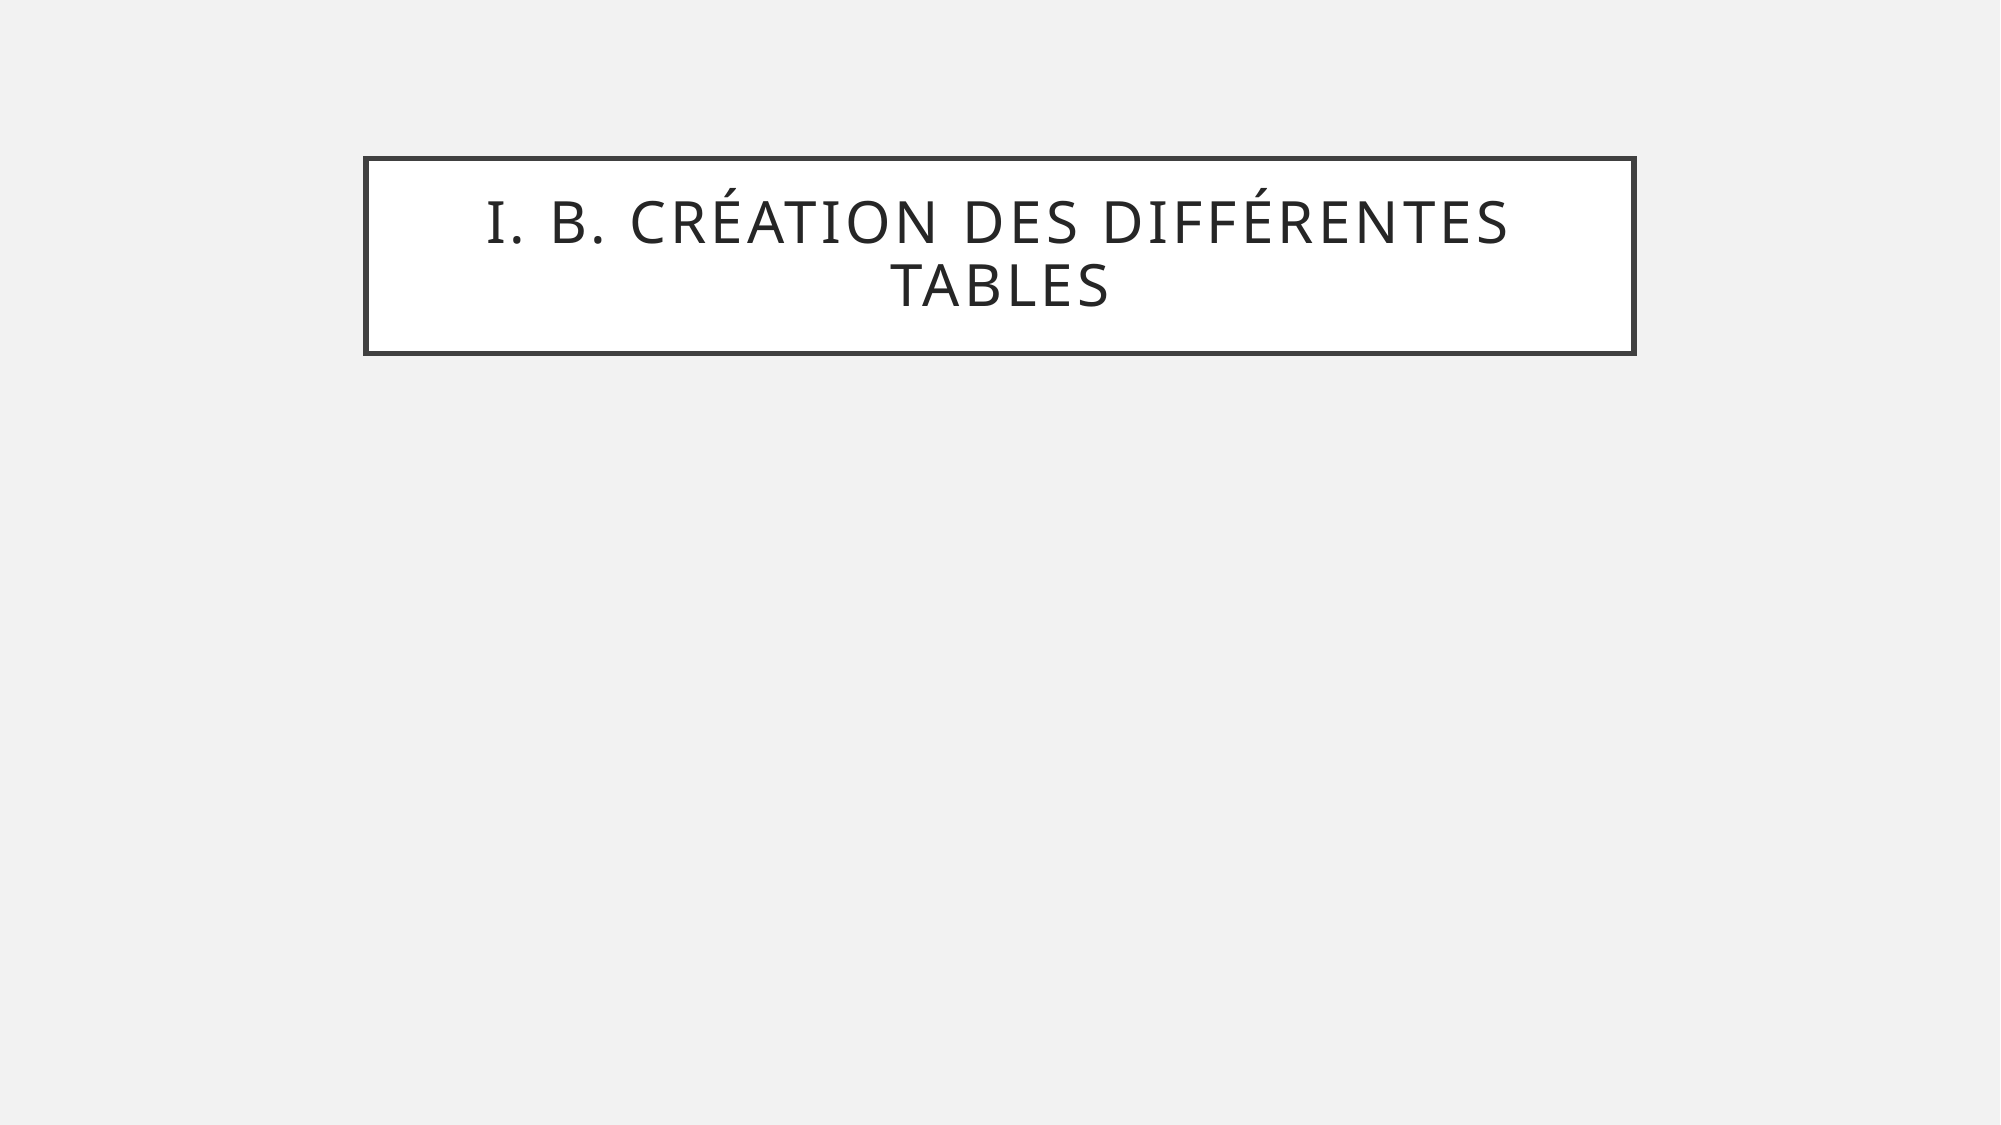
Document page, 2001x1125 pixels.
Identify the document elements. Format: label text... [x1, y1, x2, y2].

title I. B. Création des différentes tables [366, 158, 1634, 354]
